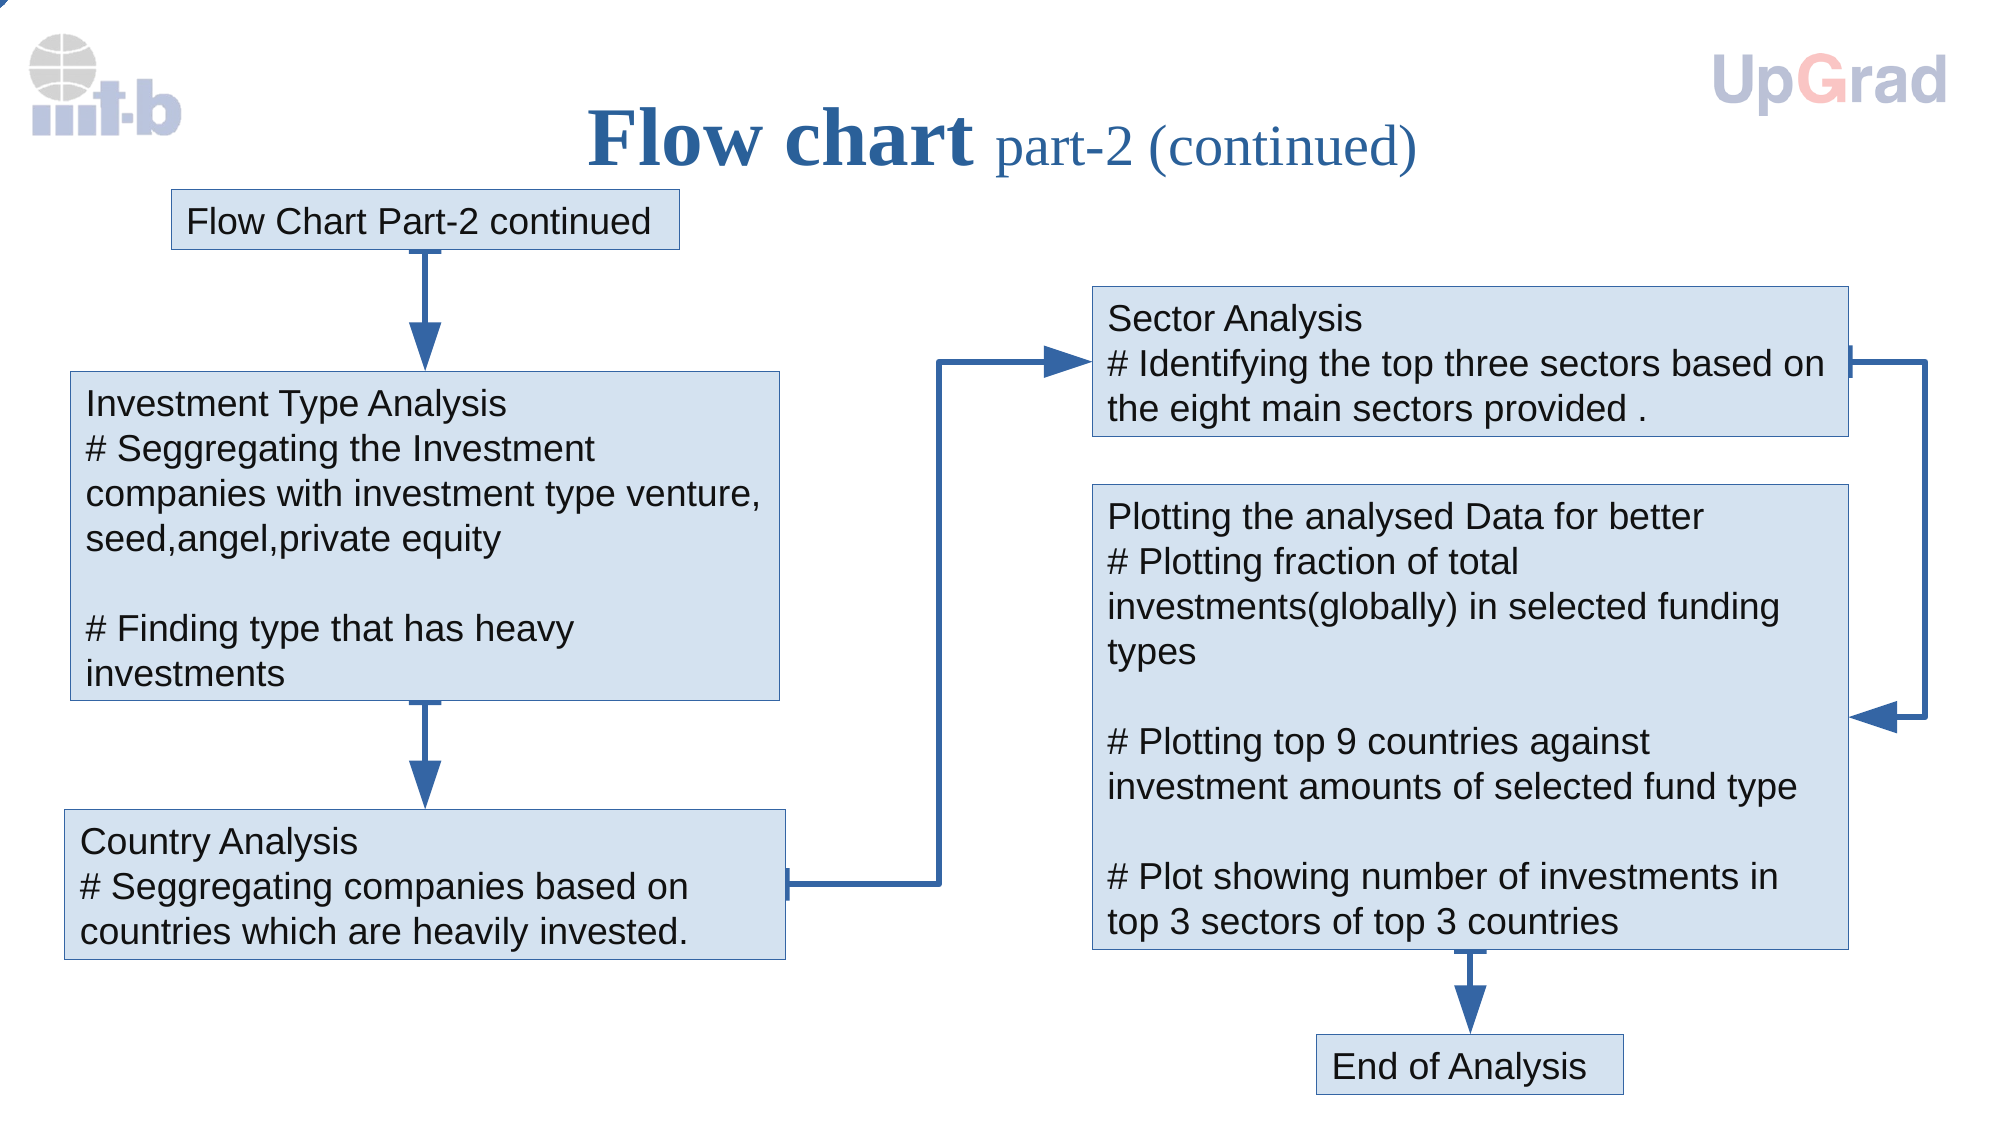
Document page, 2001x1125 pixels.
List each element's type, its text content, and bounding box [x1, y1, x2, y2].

text_box End of Analysis [1316, 1034, 1624, 1095]
text_box Sector Analysis # Identifying the top three sectors based on the eight main sectors provided . [1092, 286, 1849, 437]
text_box Plotting the analysed Data for better # Plotting fraction of total investments(globally) in selected funding types # Plotting top 9 countries against investment amounts of selected fund type # Plot showing number of investments in top 3 sectors of top 3 countries [1092, 484, 1849, 950]
text_box Flow chart part-2 (continued) [567, 44, 1433, 233]
text_box Investment Type Analysis # Seggregating the Investment companies with investment type venture, seed,angel,private equity # Finding type that has heavy investments [70, 371, 780, 701]
text_box Country Analysis # Seggregating companies based on countries which are heavily invested. [64, 809, 786, 960]
text_box Flow Chart Part-2 continued [171, 189, 680, 250]
